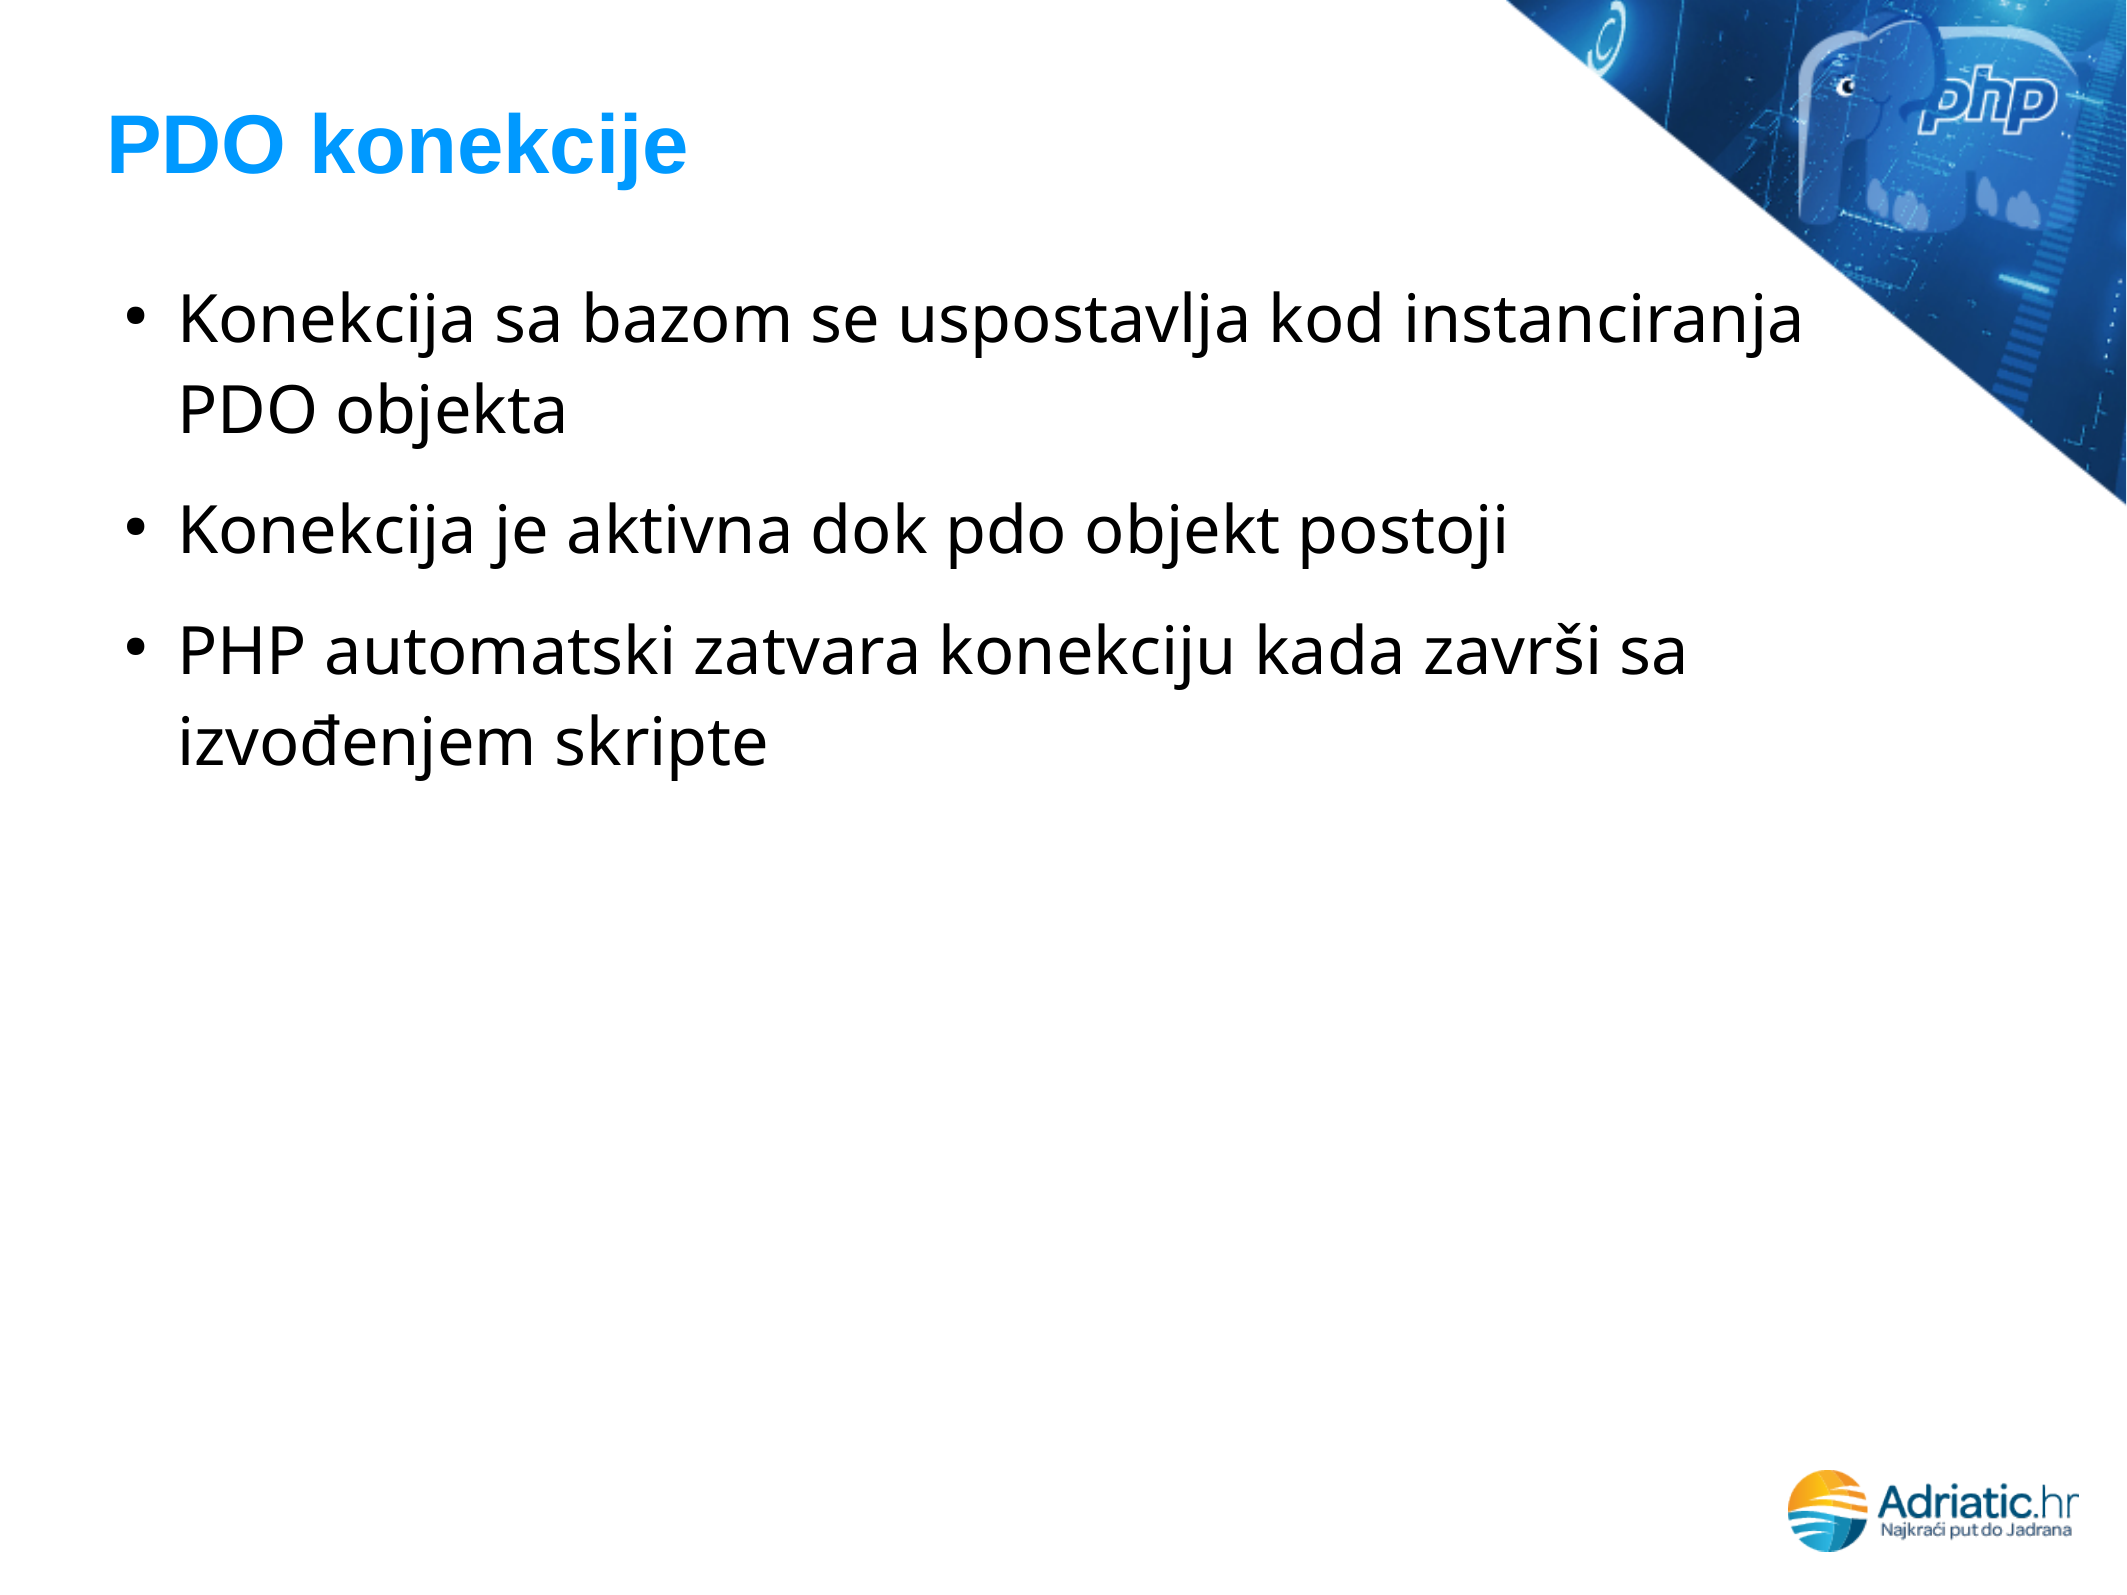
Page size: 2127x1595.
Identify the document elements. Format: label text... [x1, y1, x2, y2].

list Konekcija sa bazom se uspostavlja kod instanciranja PDO objekta Konekcija je aktivna dok pdo objekt postoji PHP automatski zatvara konekciju kada završi sa izvođenjem skripte [106, 271, 1950, 1453]
picture [1788, 1470, 2079, 1552]
picture [1505, 0, 2127, 625]
title PDO konekcije [106, 70, 1630, 219]
